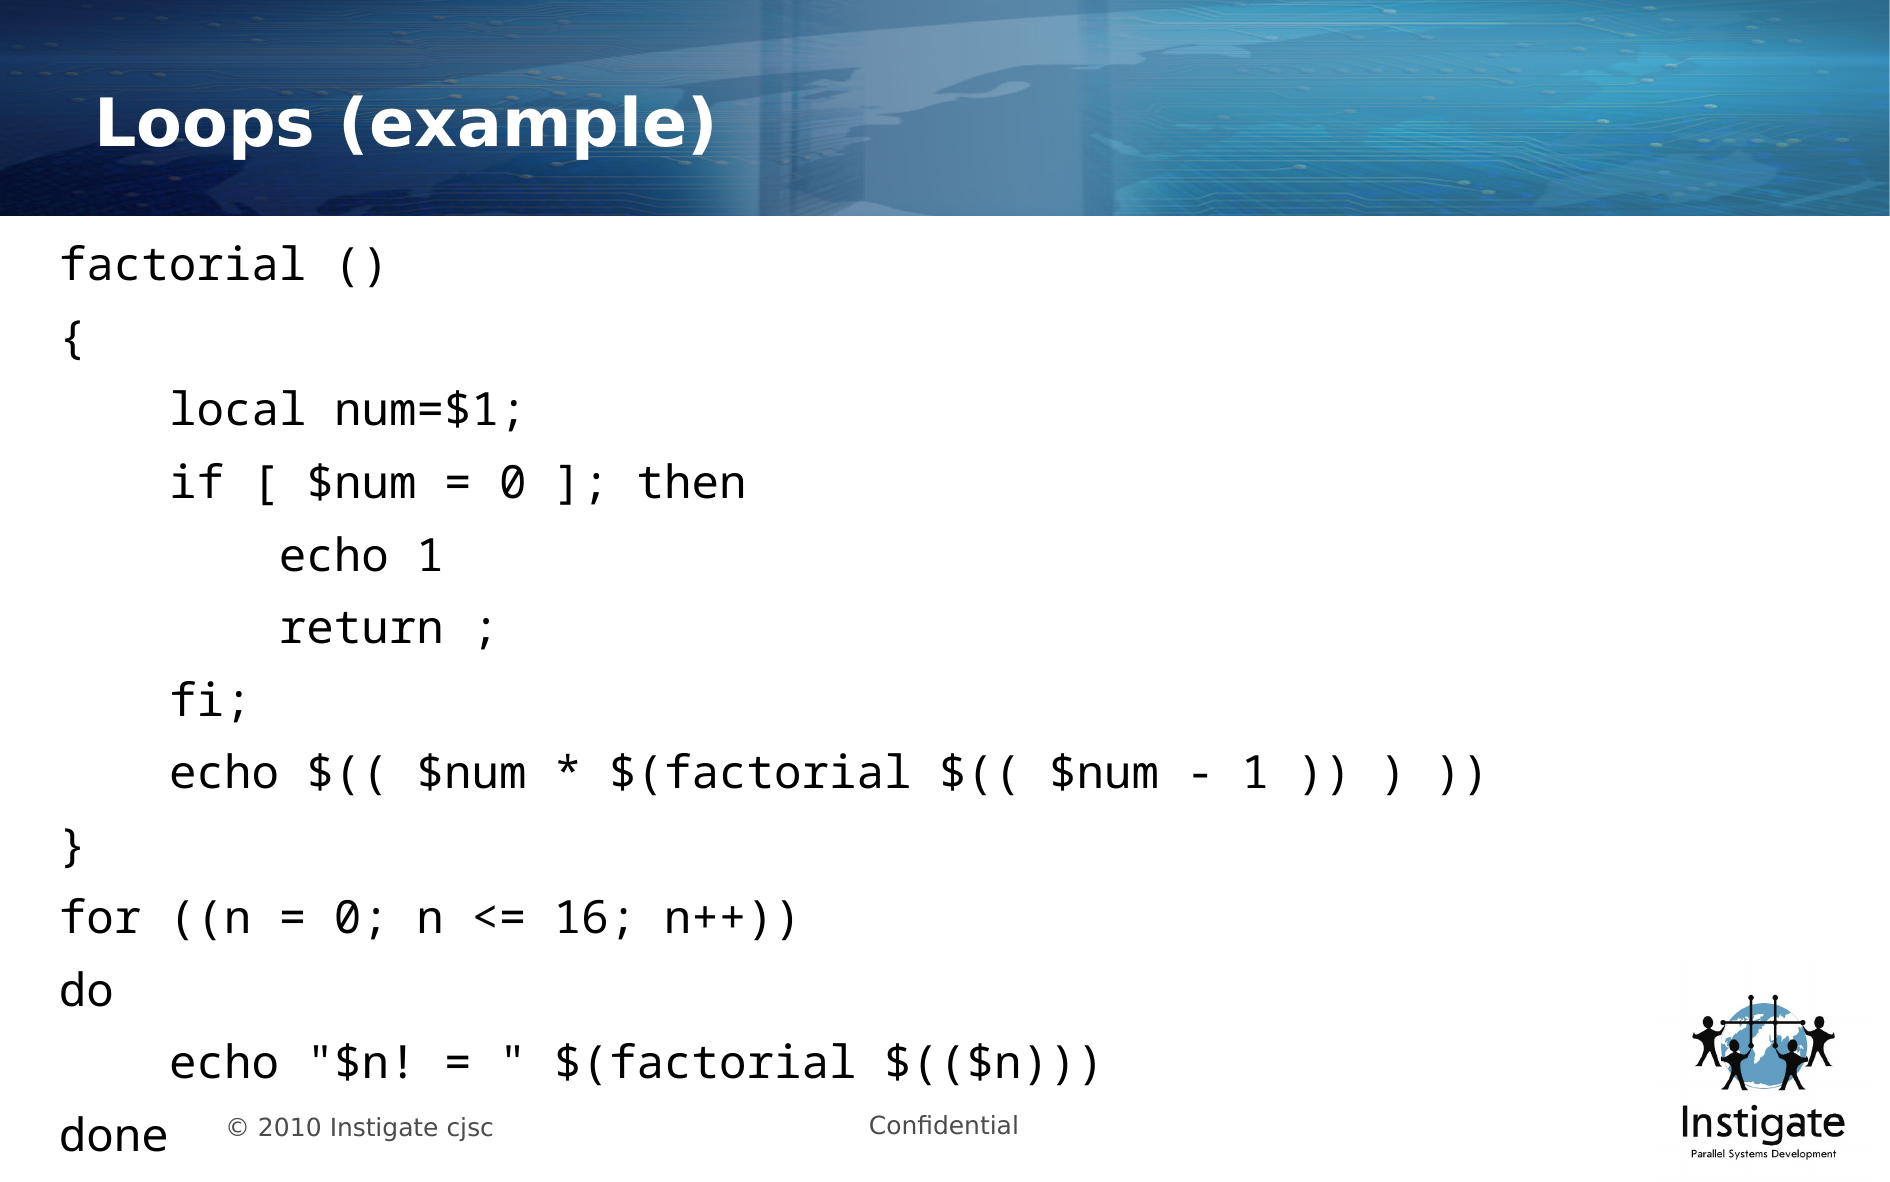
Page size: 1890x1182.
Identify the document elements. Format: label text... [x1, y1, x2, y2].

title Loops (example) [94, 54, 1793, 210]
picture [1650, 956, 1876, 1182]
list factorial () { local num=$1; if [ $num = 0 ]; then echo 1 return ; fi; echo $(( $num * $(factorial $(( $num - 1 )) ) )) } for ((n = 0; n <= 16; n++)) do echo "$n! = " $(factorial $(($n))) done [59, 236, 1831, 1056]
picture [0, 0, 1890, 216]
